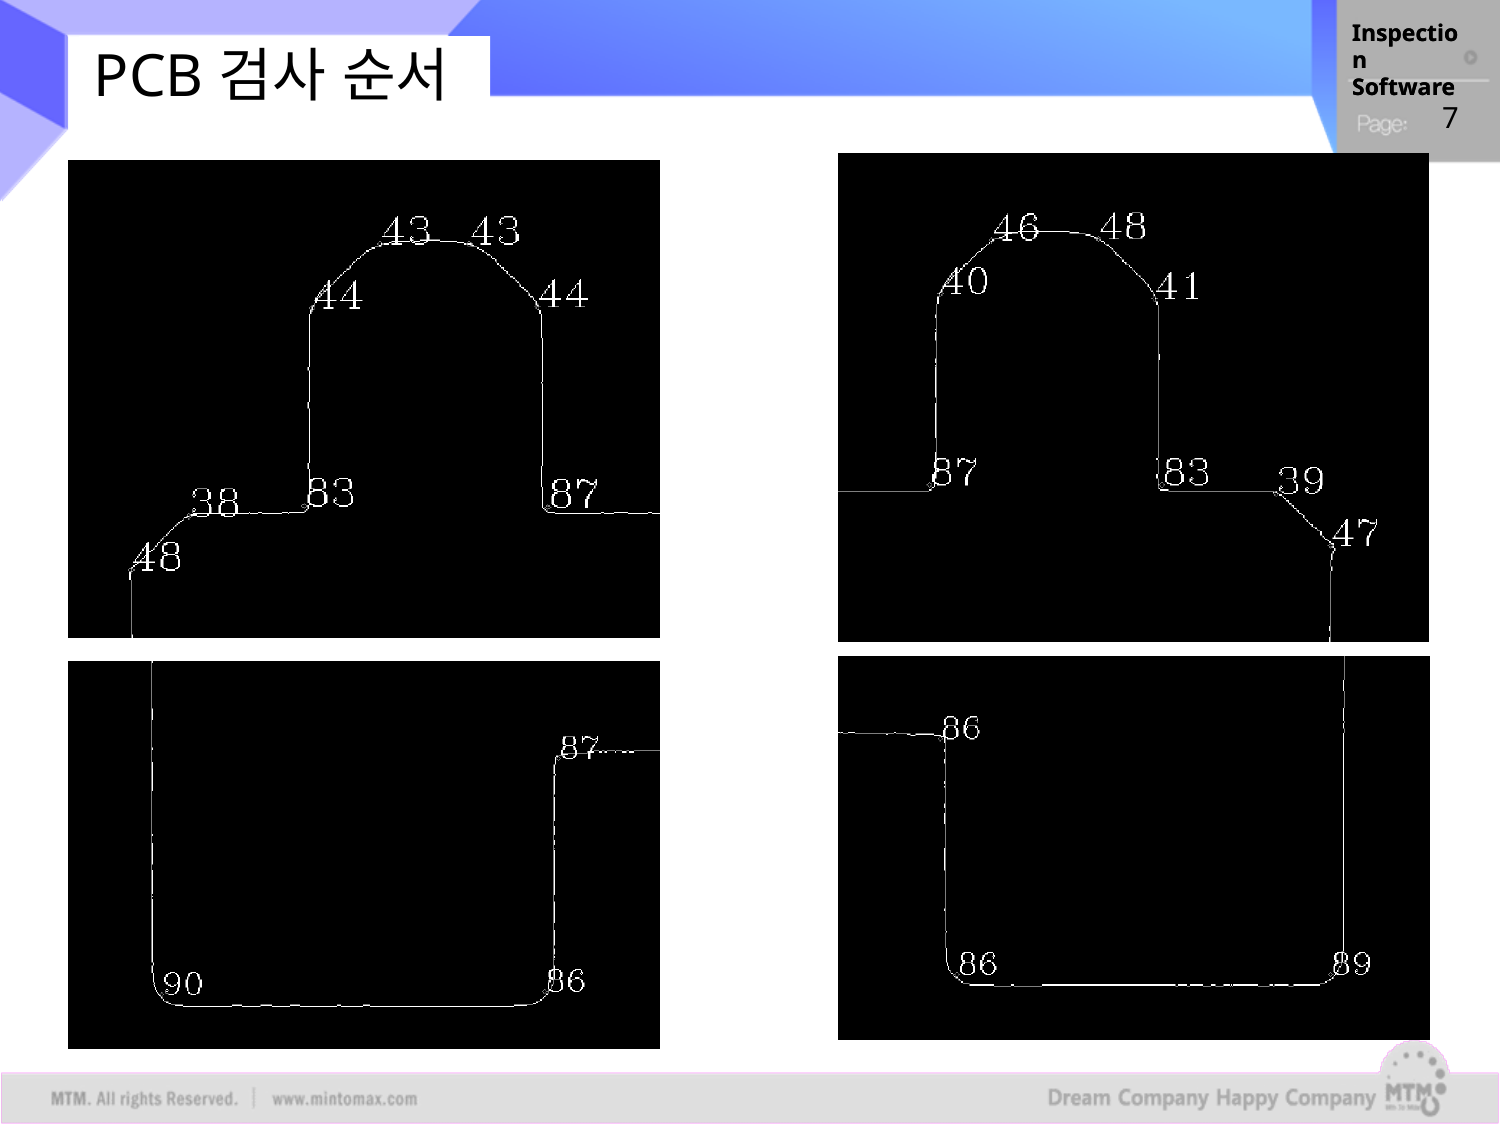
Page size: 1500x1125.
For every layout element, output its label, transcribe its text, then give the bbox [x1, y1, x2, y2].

picture [0, 0, 1500, 642]
text_box PCB 검사 순서 [78, 36, 491, 110]
picture [0, 656, 1500, 1125]
